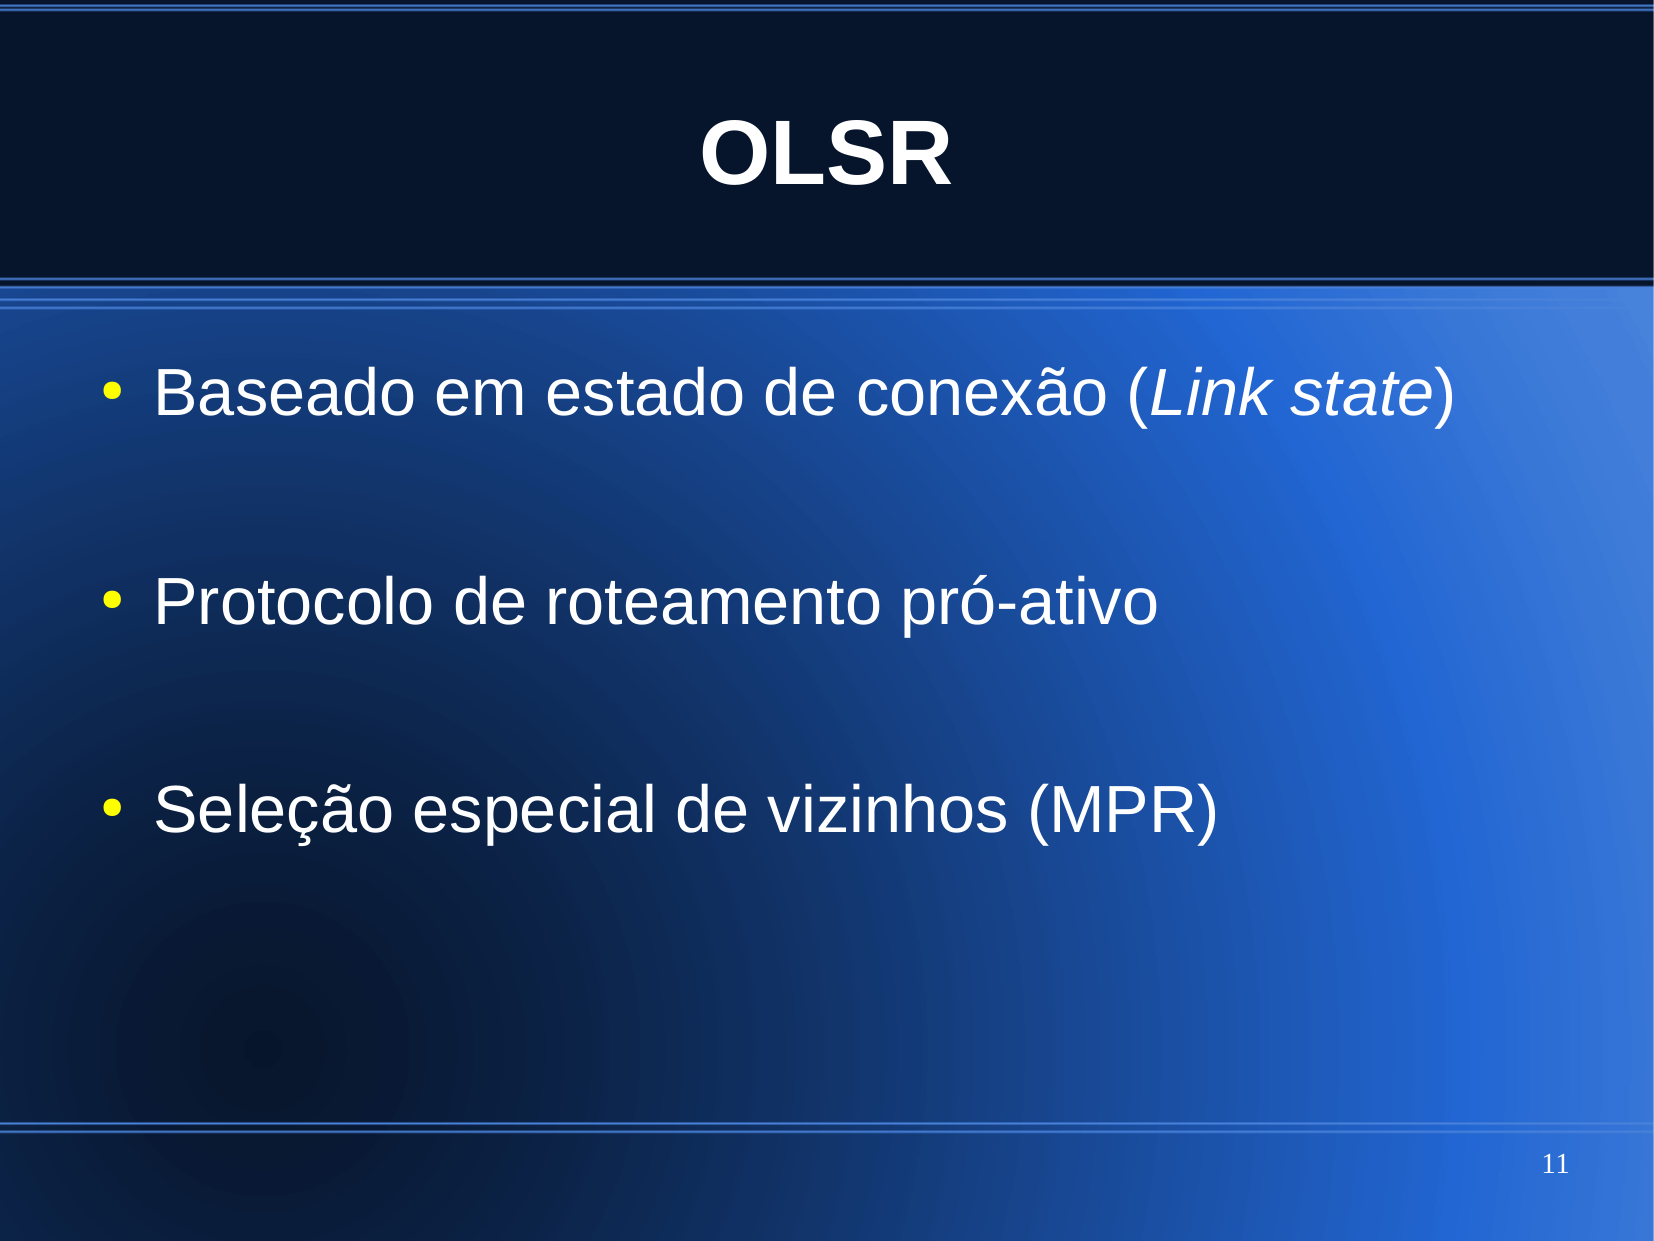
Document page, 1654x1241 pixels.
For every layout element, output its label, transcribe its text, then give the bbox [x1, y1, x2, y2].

title OLSR [82, 49, 1571, 257]
picture [0, 0, 1654, 1241]
list Baseado em estado de conexão (Link state) Protocolo de roteamento pró-ativo Seleção especial de vizinhos (MPR) [82, 355, 1571, 1075]
